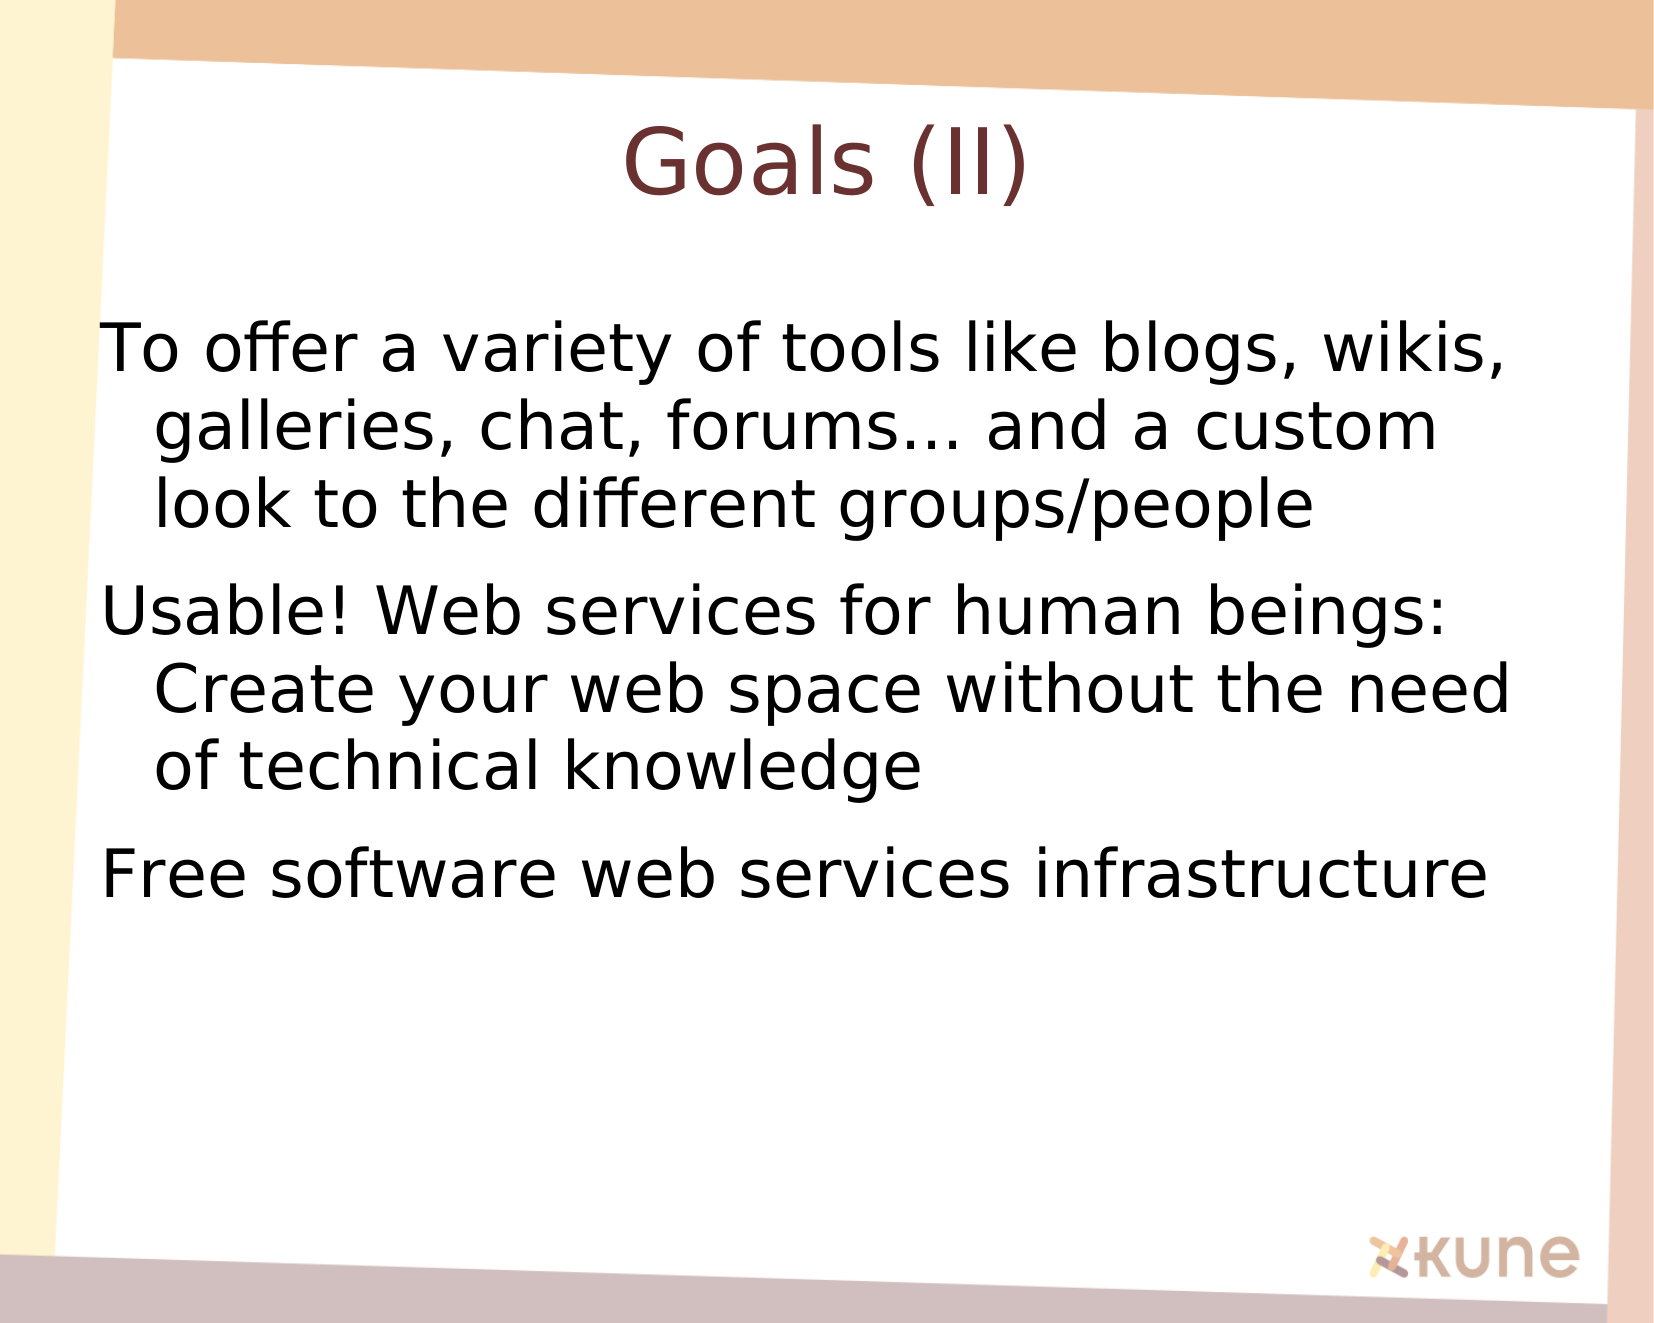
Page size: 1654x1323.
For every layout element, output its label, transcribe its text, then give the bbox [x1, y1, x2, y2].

list To offer a variety of tools like blogs, wikis, galleries, chat, forums... and a custom look to the different groups/people Usable! Web services for human beings: Create your web space without the need of technical knowledge Free software web services infrastructure [82, 309, 1571, 1183]
picture [0, 0, 1654, 1323]
title Goals (II) [82, 52, 1571, 274]
